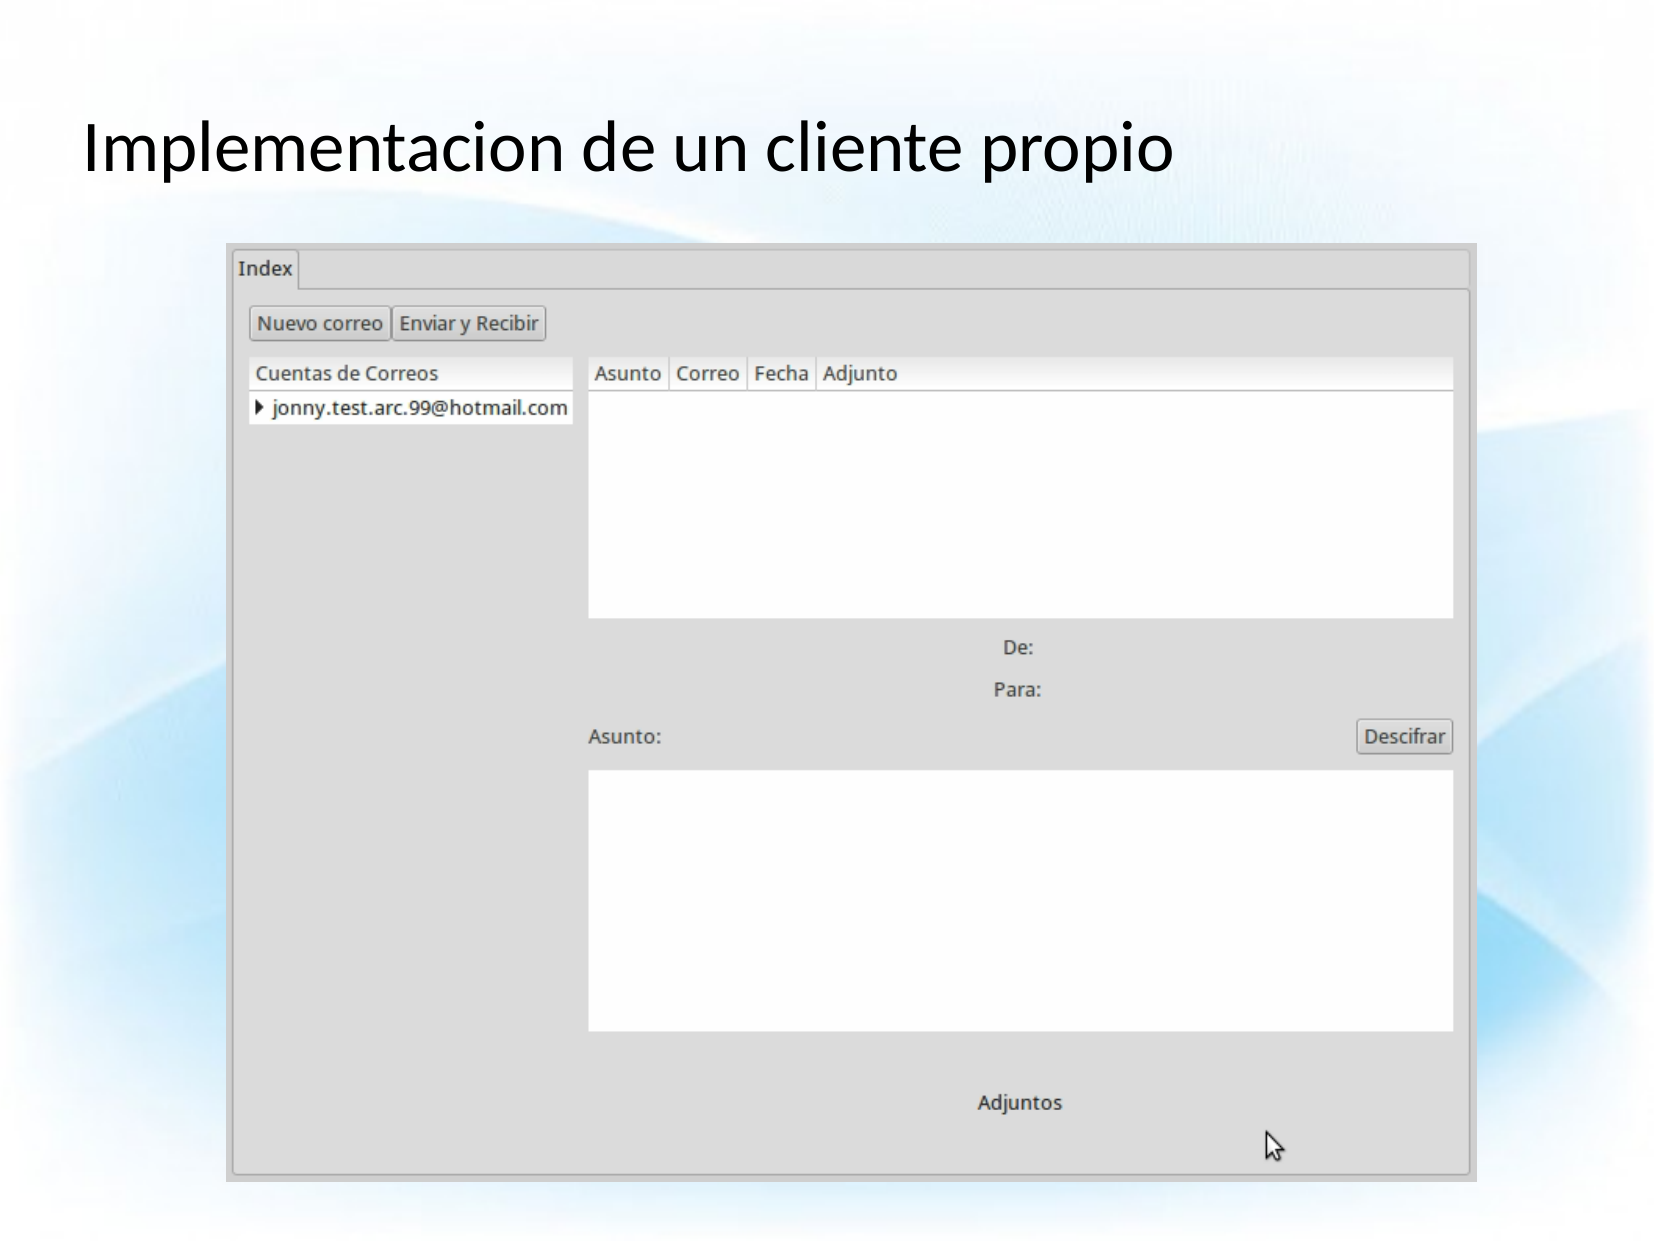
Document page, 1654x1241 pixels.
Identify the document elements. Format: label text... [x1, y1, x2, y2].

picture [0, 0, 1654, 1241]
title Implementacion de un cliente propio [82, 49, 1571, 257]
